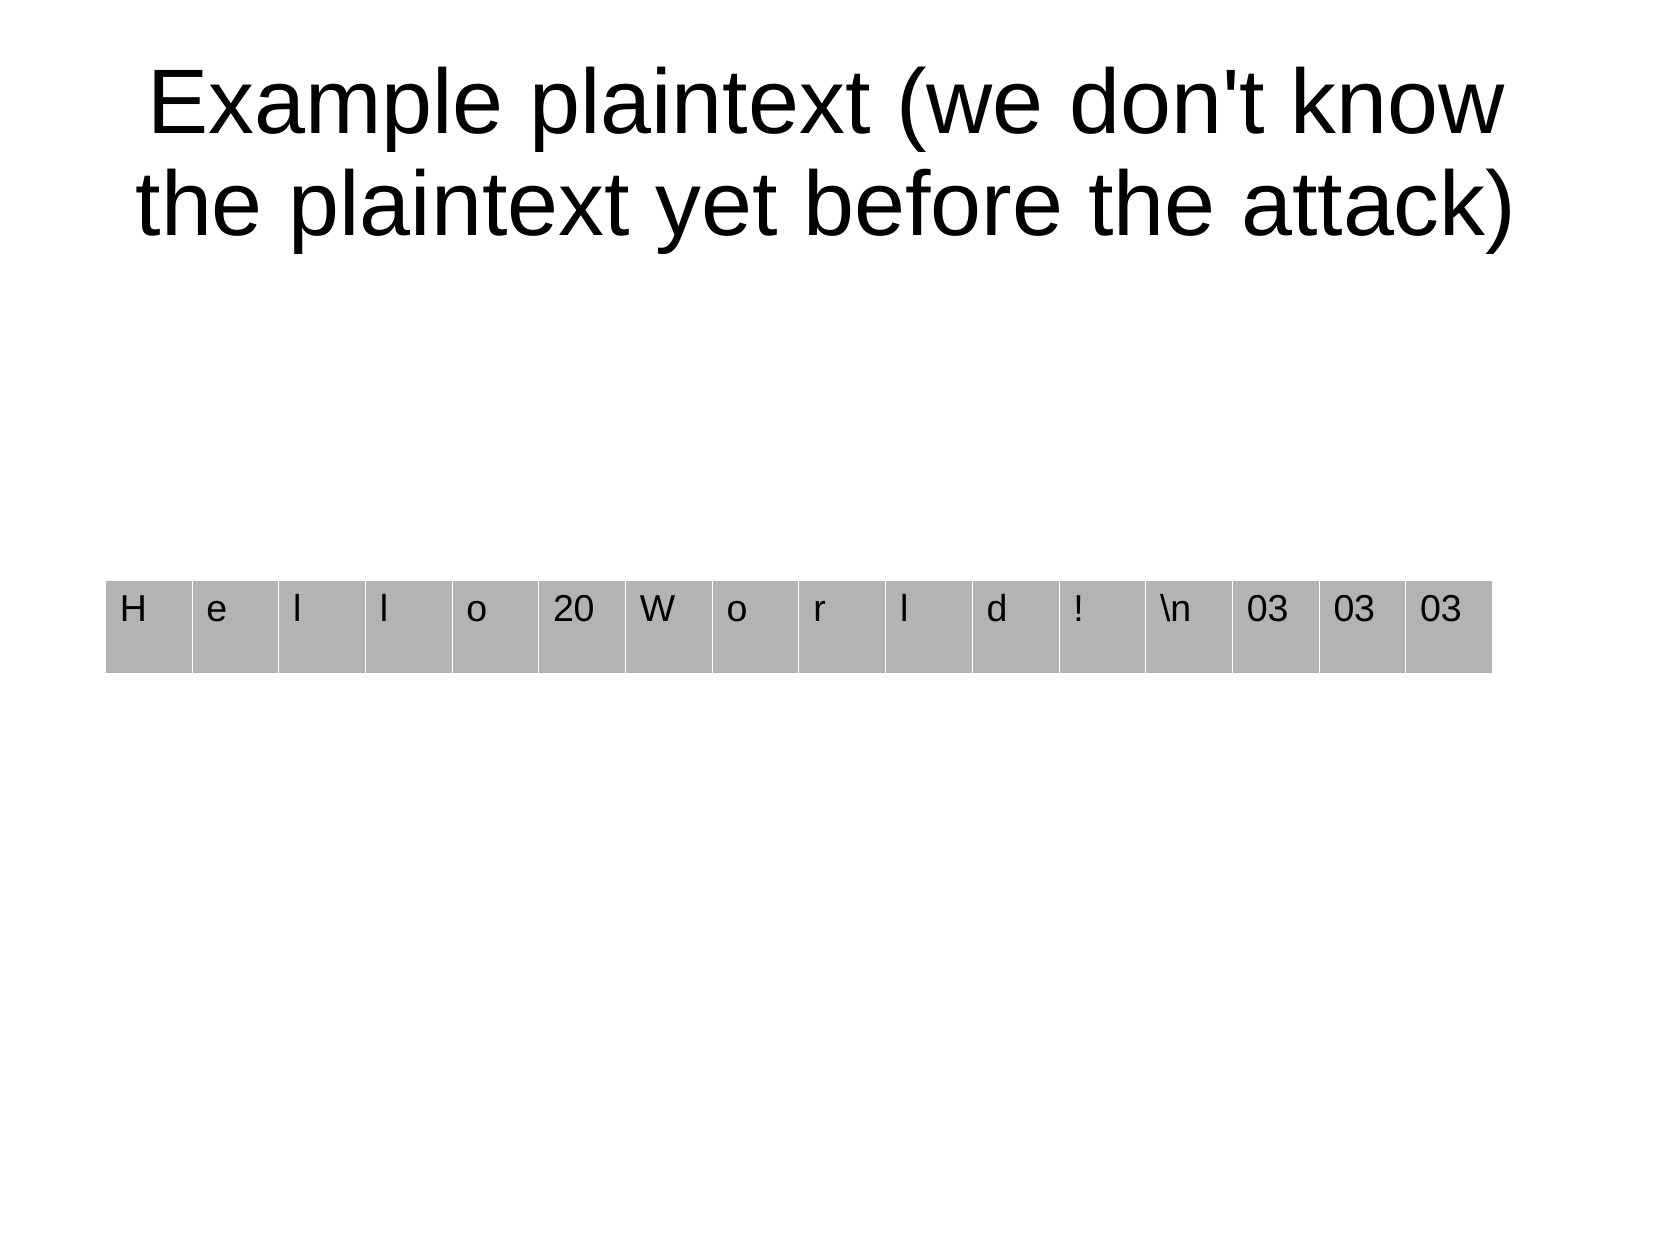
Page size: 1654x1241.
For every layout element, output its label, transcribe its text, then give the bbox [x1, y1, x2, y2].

table_header l [279, 581, 365, 673]
table_header 03 [1233, 581, 1319, 673]
table_header e [193, 581, 278, 673]
table_header o [713, 581, 798, 673]
table_header H [106, 581, 192, 673]
table_header 20 [539, 581, 625, 673]
table_header \n [1146, 581, 1232, 673]
table_header l [886, 581, 972, 673]
table_header r [799, 581, 885, 673]
table_header d [973, 581, 1059, 673]
table_header 03 [1320, 581, 1405, 673]
title Example plaintext (we don't know the plaintext yet before the attack) [82, 49, 1571, 257]
table_header o [453, 581, 538, 673]
table_header 03 [1406, 581, 1492, 673]
table_header ! [1060, 581, 1145, 673]
table_header l [366, 581, 452, 673]
table_header W [626, 581, 712, 673]
